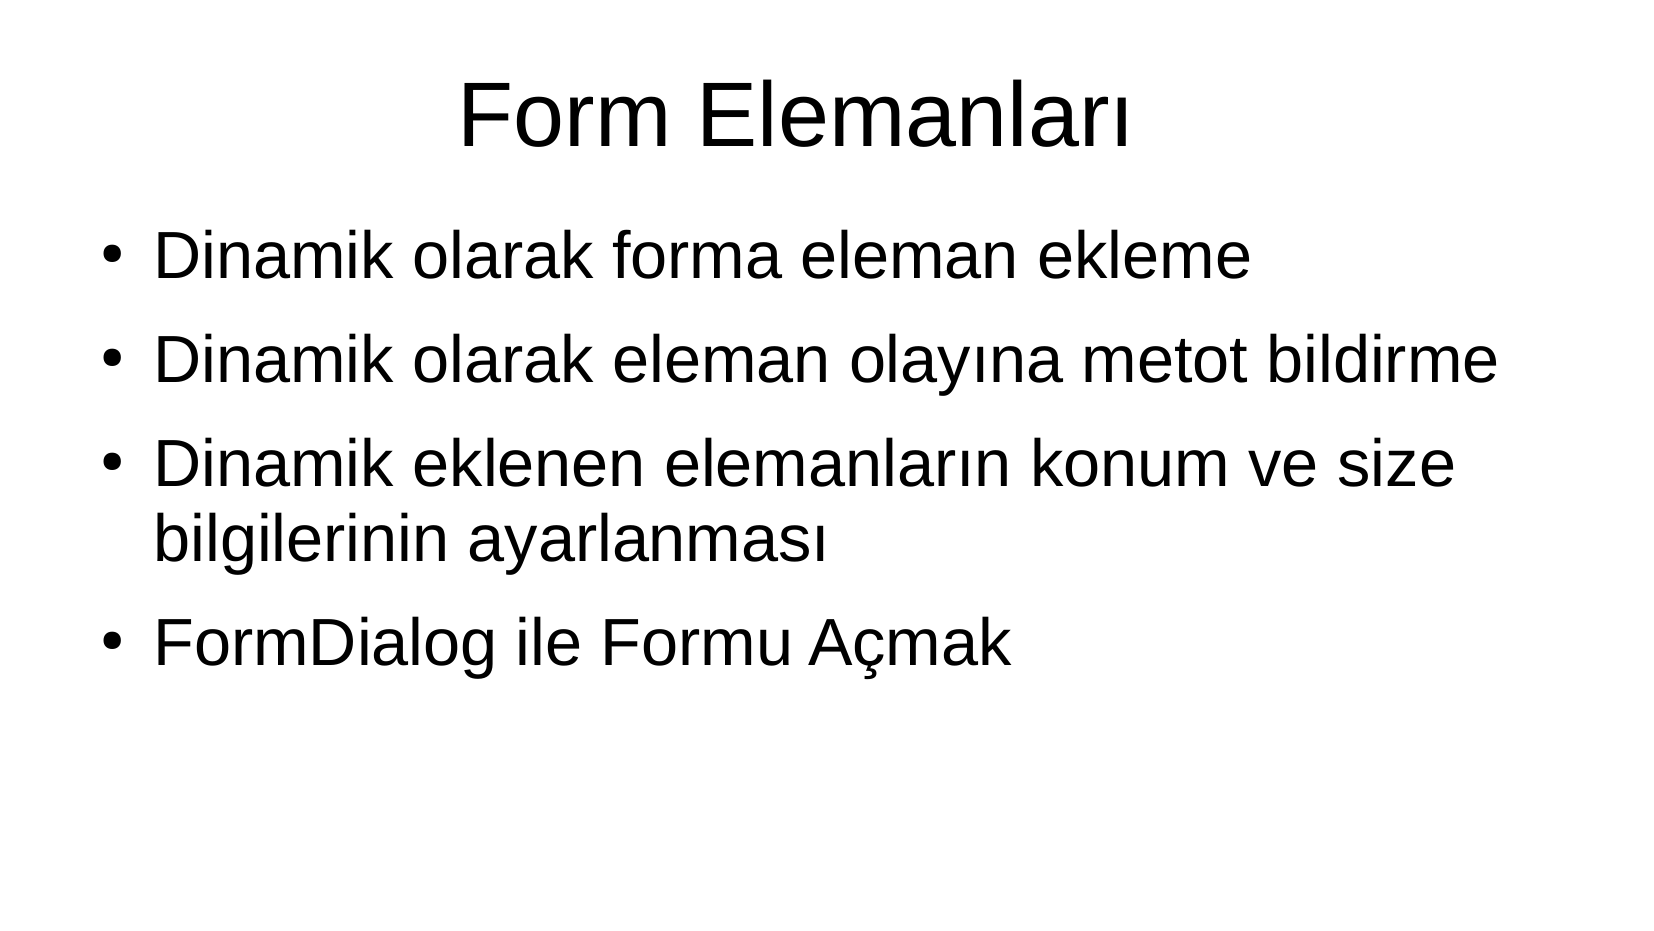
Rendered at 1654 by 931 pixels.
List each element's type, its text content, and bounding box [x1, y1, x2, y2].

title Form Elemanları [82, 37, 1571, 193]
list Dinamik olarak forma eleman ekleme Dinamik olarak eleman olayına metot bildirme Dinamik eklenen elemanların konum ve size bilgilerinin ayarlanması FormDialog ile Formu Açmak [82, 217, 1571, 758]
